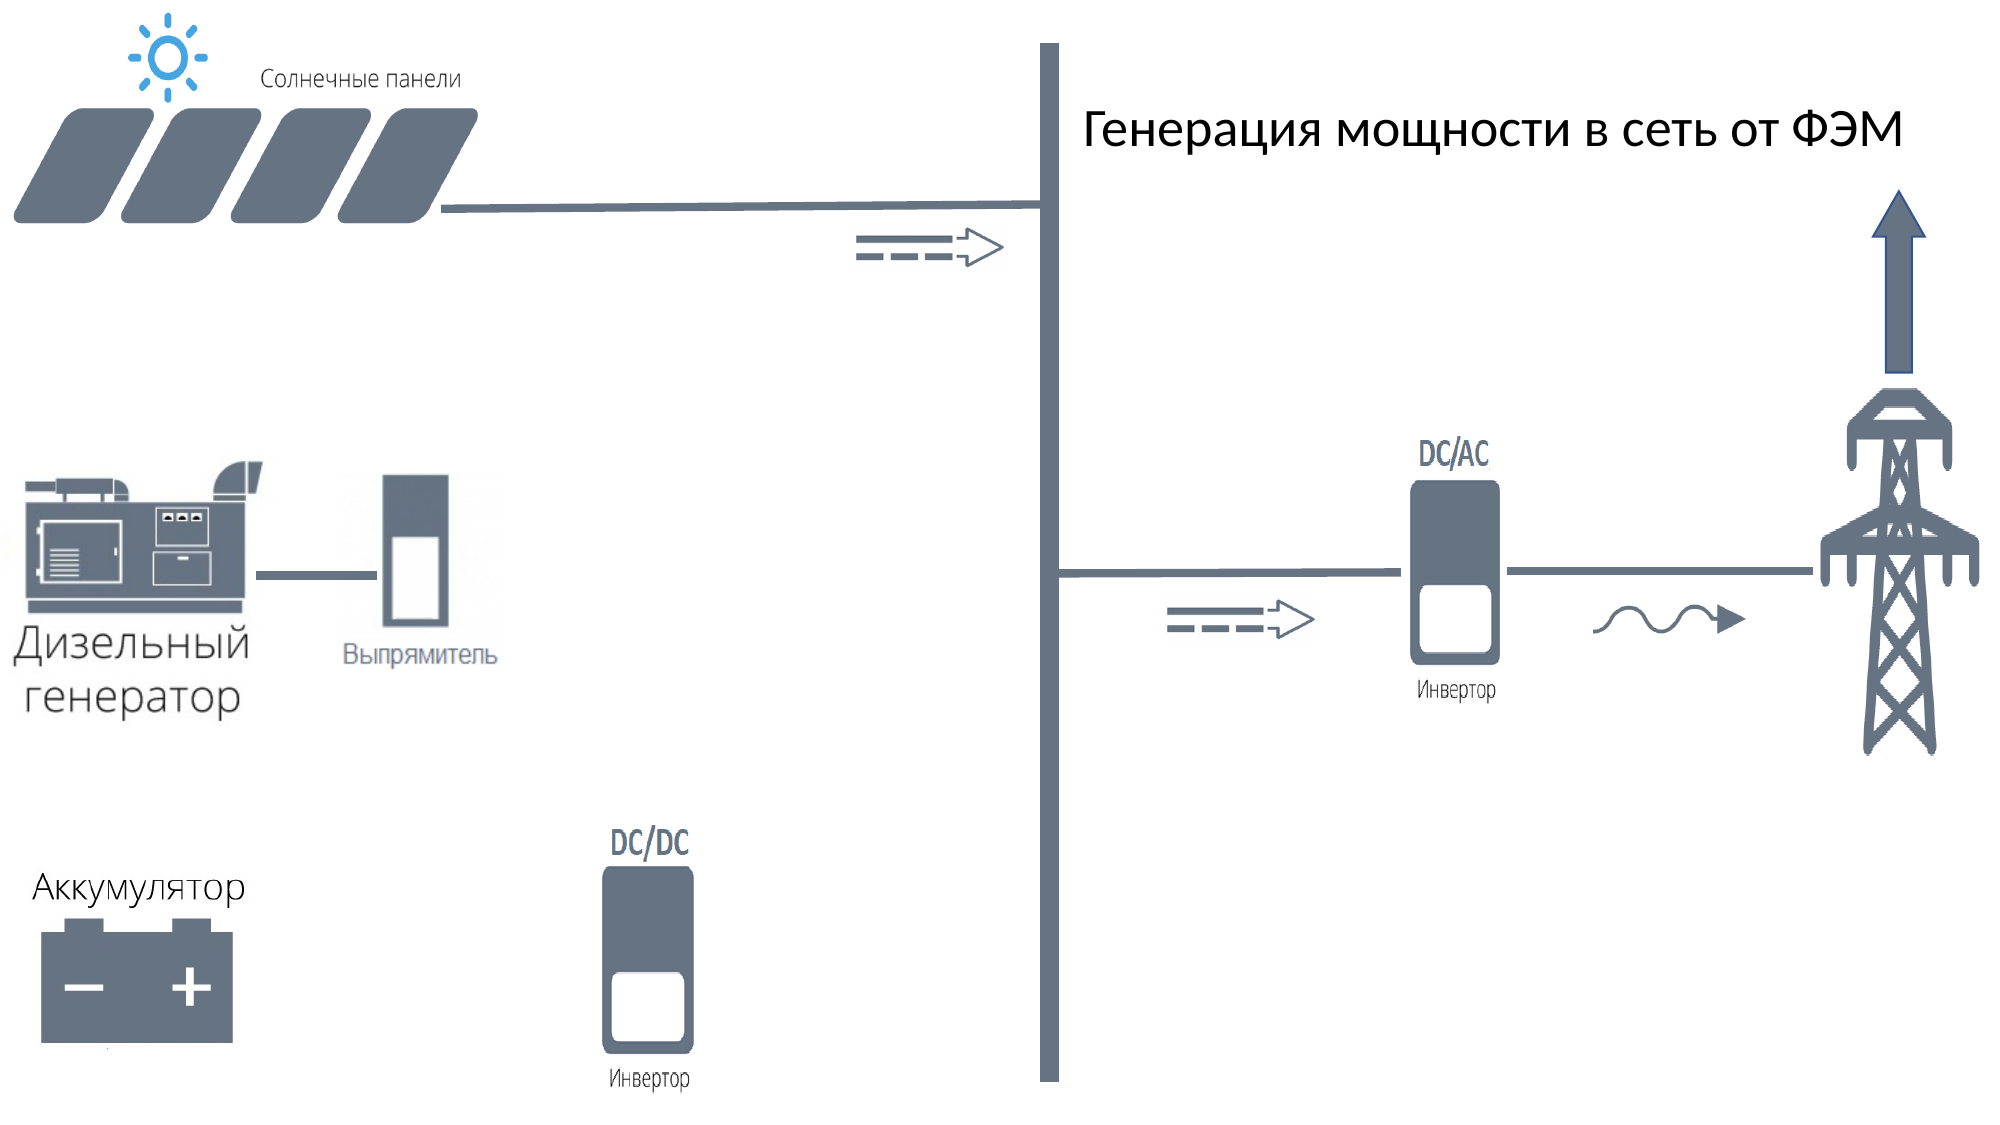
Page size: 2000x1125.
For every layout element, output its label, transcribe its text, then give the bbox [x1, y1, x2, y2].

picture [851, 225, 1005, 270]
picture [1578, 598, 1751, 643]
text_box Генерация мощности в сеть от ФЭМ [1068, 84, 1922, 165]
picture [9, 9, 482, 226]
picture [341, 472, 503, 671]
picture [1401, 434, 1507, 710]
picture [596, 823, 698, 1094]
picture [1812, 384, 1986, 758]
picture [0, 861, 272, 1056]
text_box [1872, 191, 1925, 373]
picture [1162, 597, 1316, 642]
picture [2, 453, 275, 728]
